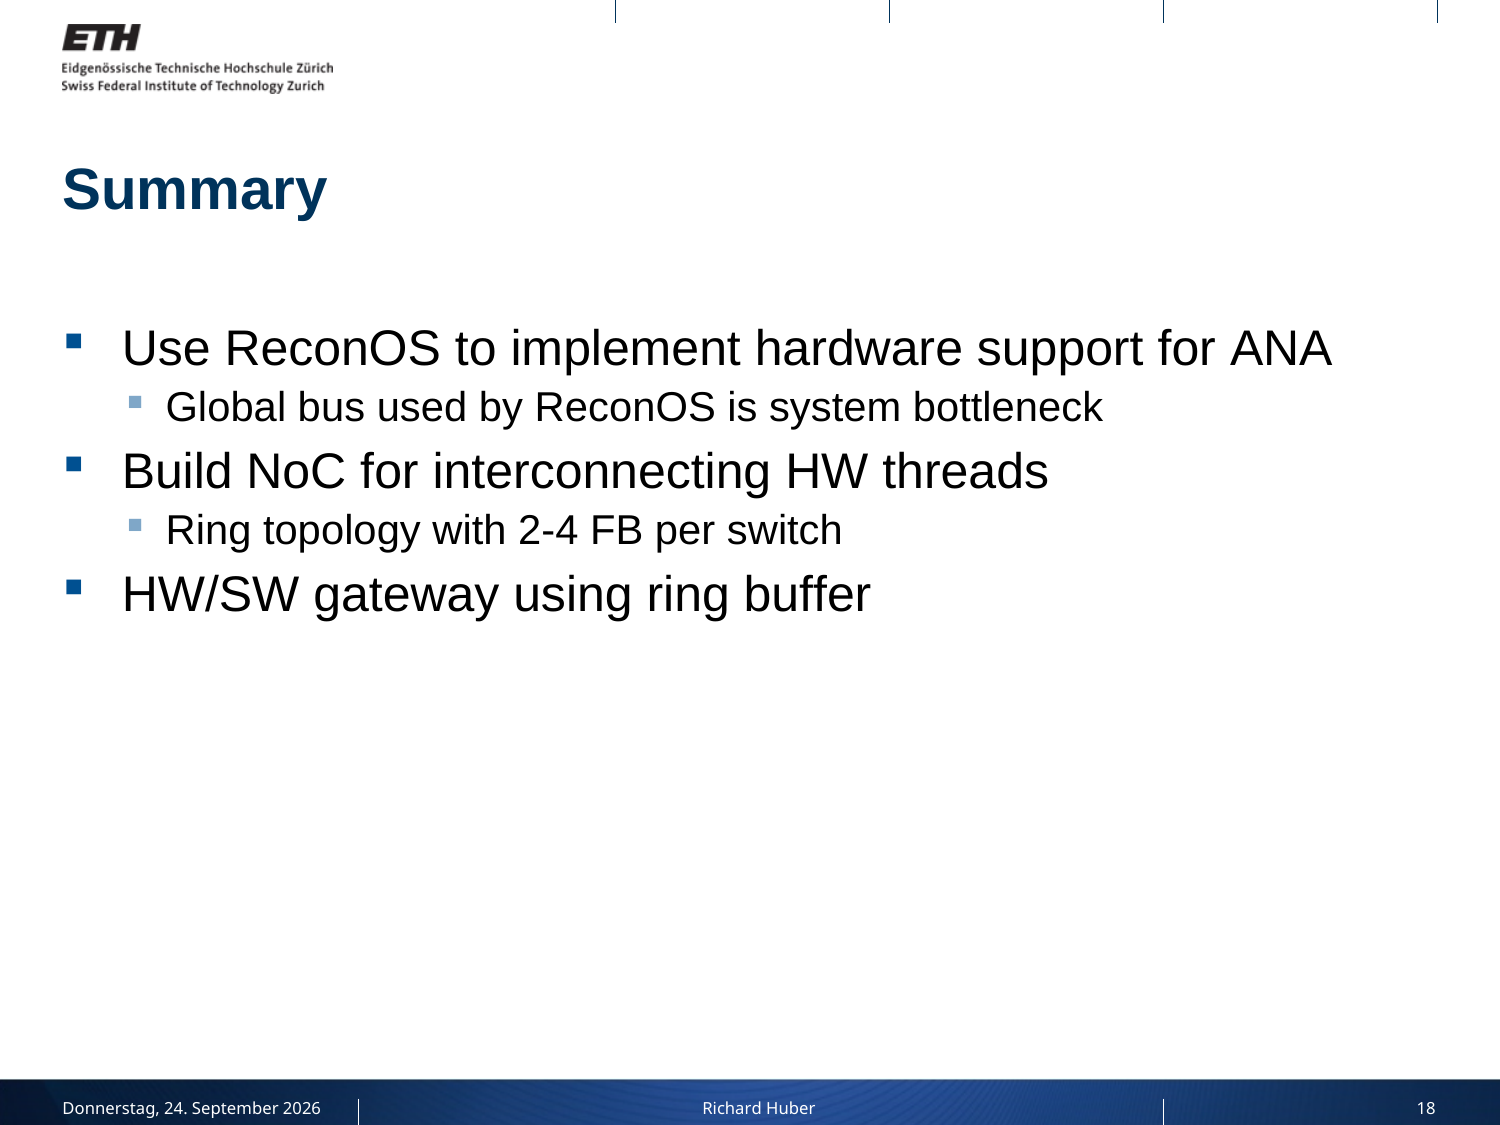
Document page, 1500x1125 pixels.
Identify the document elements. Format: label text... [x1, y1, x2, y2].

picture [0, 1078, 1500, 1125]
picture [62, 24, 333, 94]
list Use ReconOS to implement hardware support for ANA Global bus used by ReconOS is system bottleneck Build NoC for interconnecting HW threads Ring topology with 2-4 FB per switch HW/SW gateway using ring buffer [62, 319, 1438, 1067]
title Summary [62, 157, 1438, 296]
